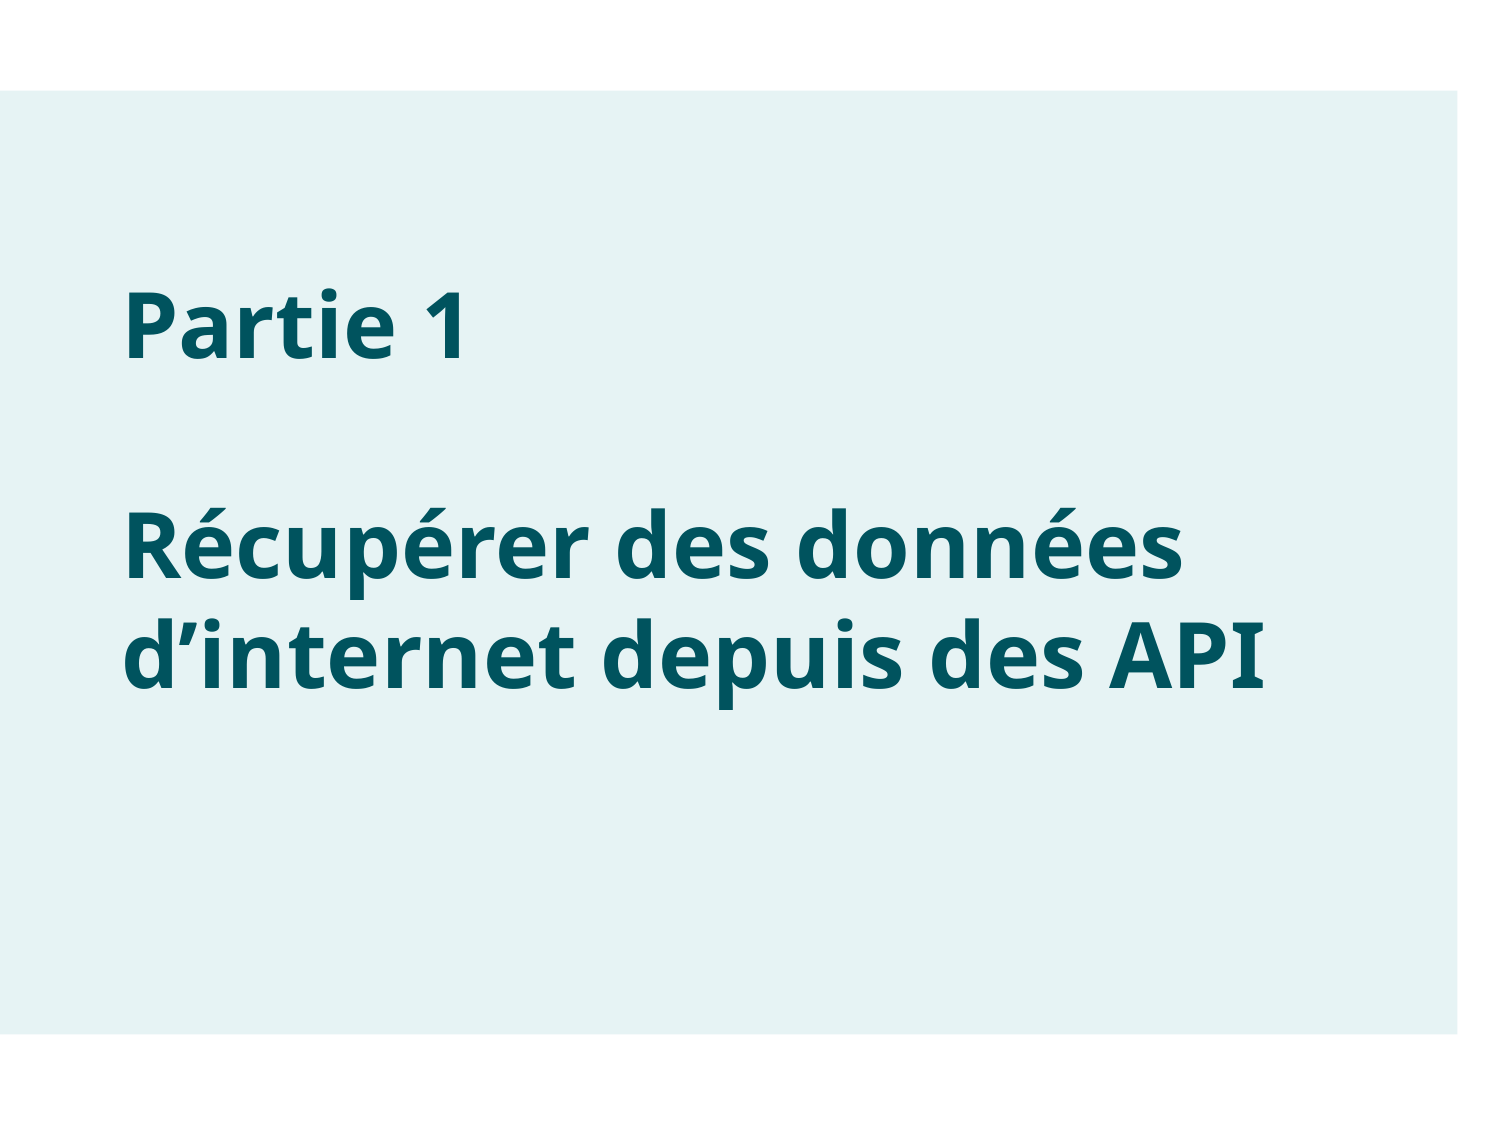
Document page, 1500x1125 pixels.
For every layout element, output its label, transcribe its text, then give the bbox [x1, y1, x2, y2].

text_box Partie 1 Récupérer des données d’internet depuis des API [106, 259, 1388, 975]
text_box [0, 90, 1458, 1035]
